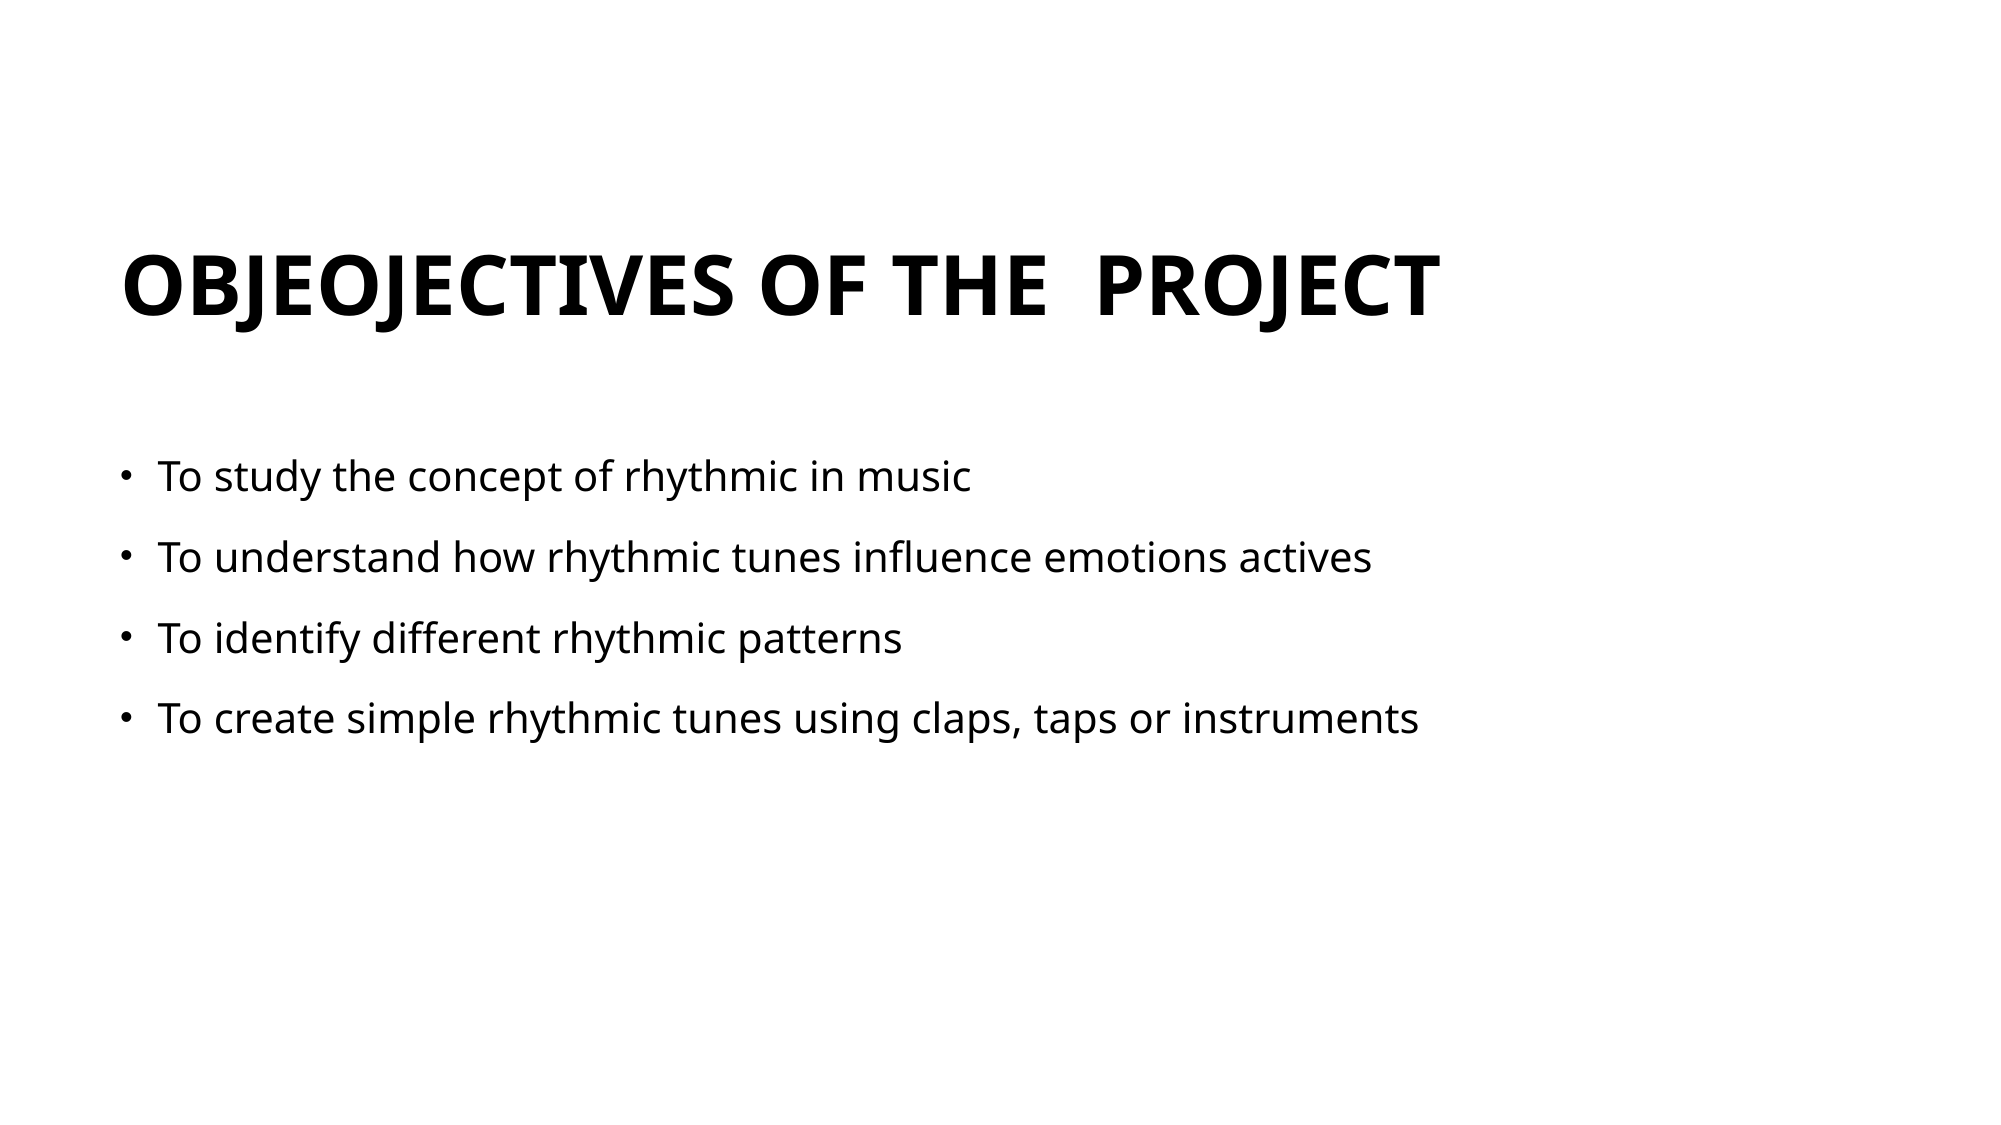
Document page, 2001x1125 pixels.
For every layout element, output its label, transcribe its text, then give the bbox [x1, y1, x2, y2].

title OBJEOJECTIVES OF THE PROJECT [105, 224, 1892, 431]
list To study the concept of rhythmic in music To understand how rhythmic tunes influence emotions actives To identify different rhythmic patterns To create simple rhythmic tunes using claps, taps or instruments [105, 431, 1892, 1017]
